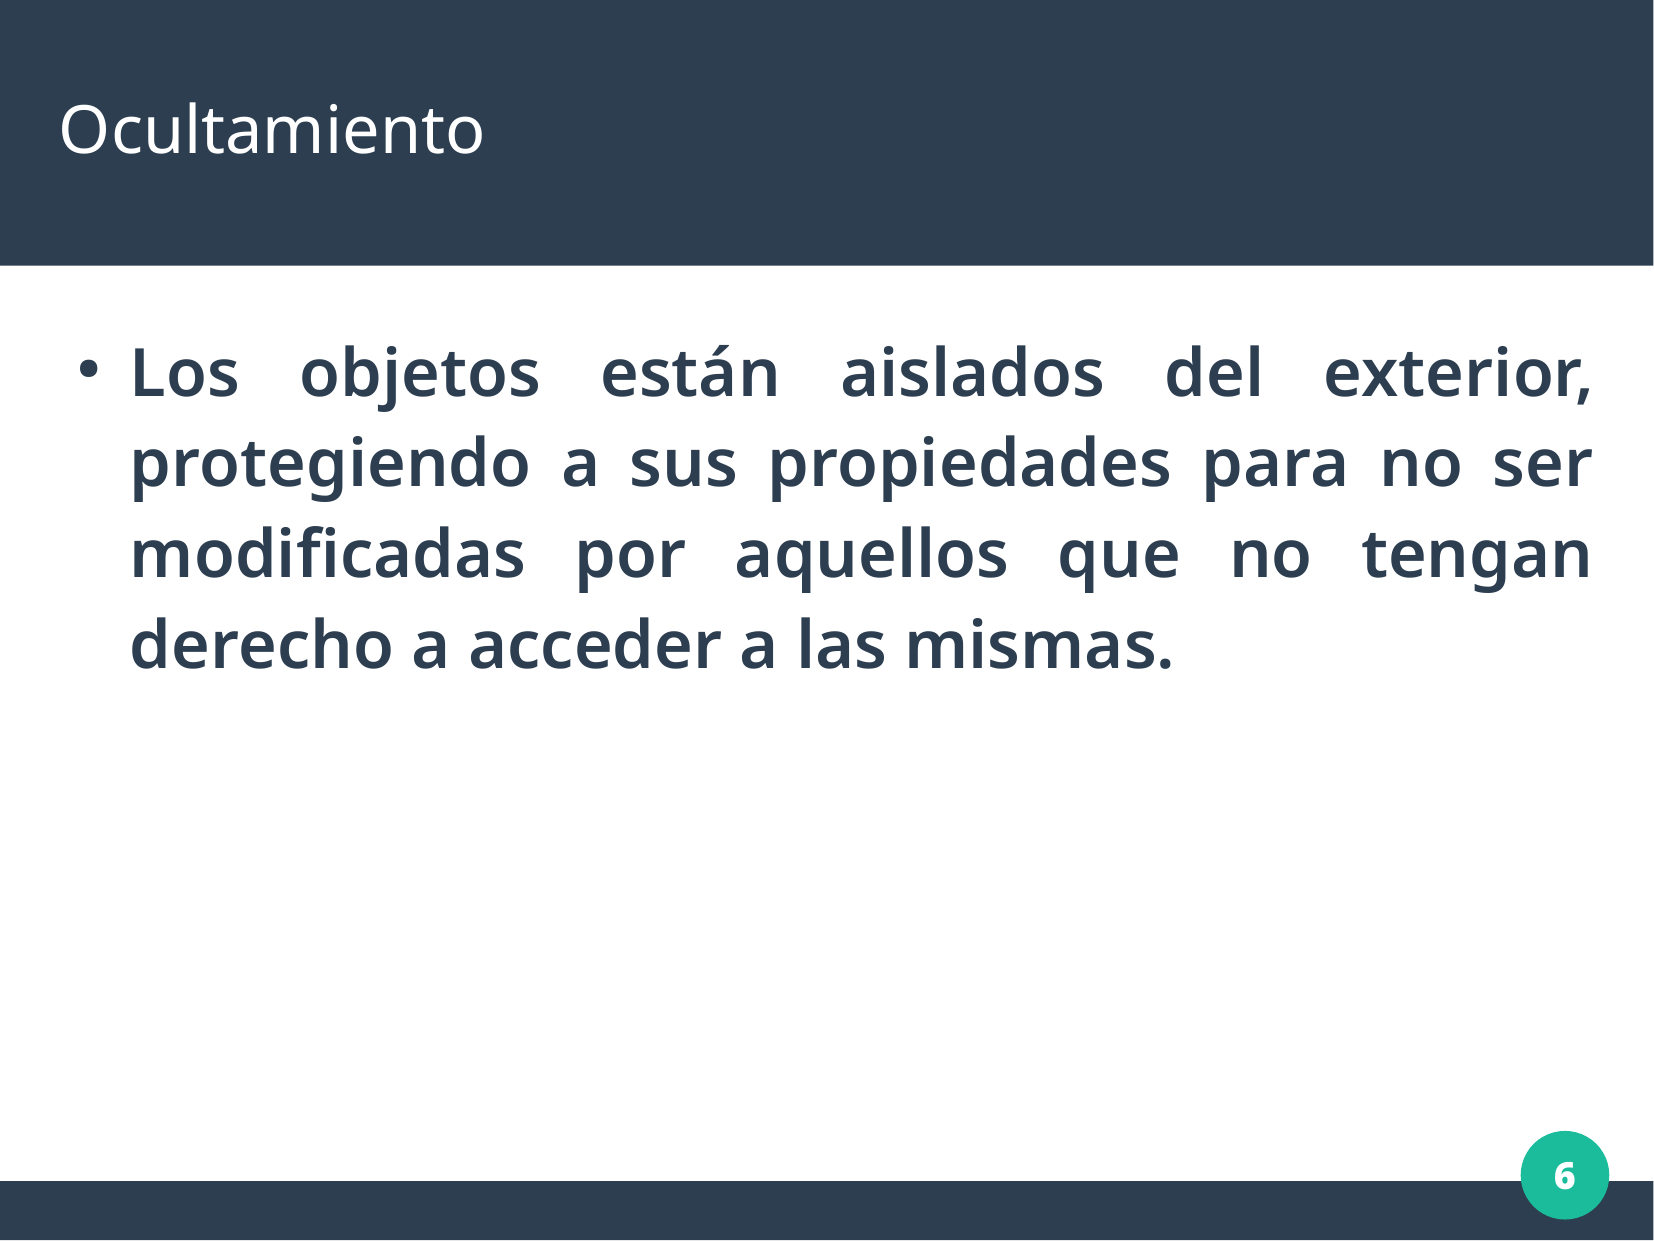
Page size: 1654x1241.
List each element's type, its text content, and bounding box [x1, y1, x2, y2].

list Los objetos están aislados del exterior, protegiendo a sus propiedades para no ser modificadas por aquellos que no tengan derecho a acceder a las mismas. [59, 324, 1595, 1152]
title Ocultamiento [59, 49, 1595, 207]
